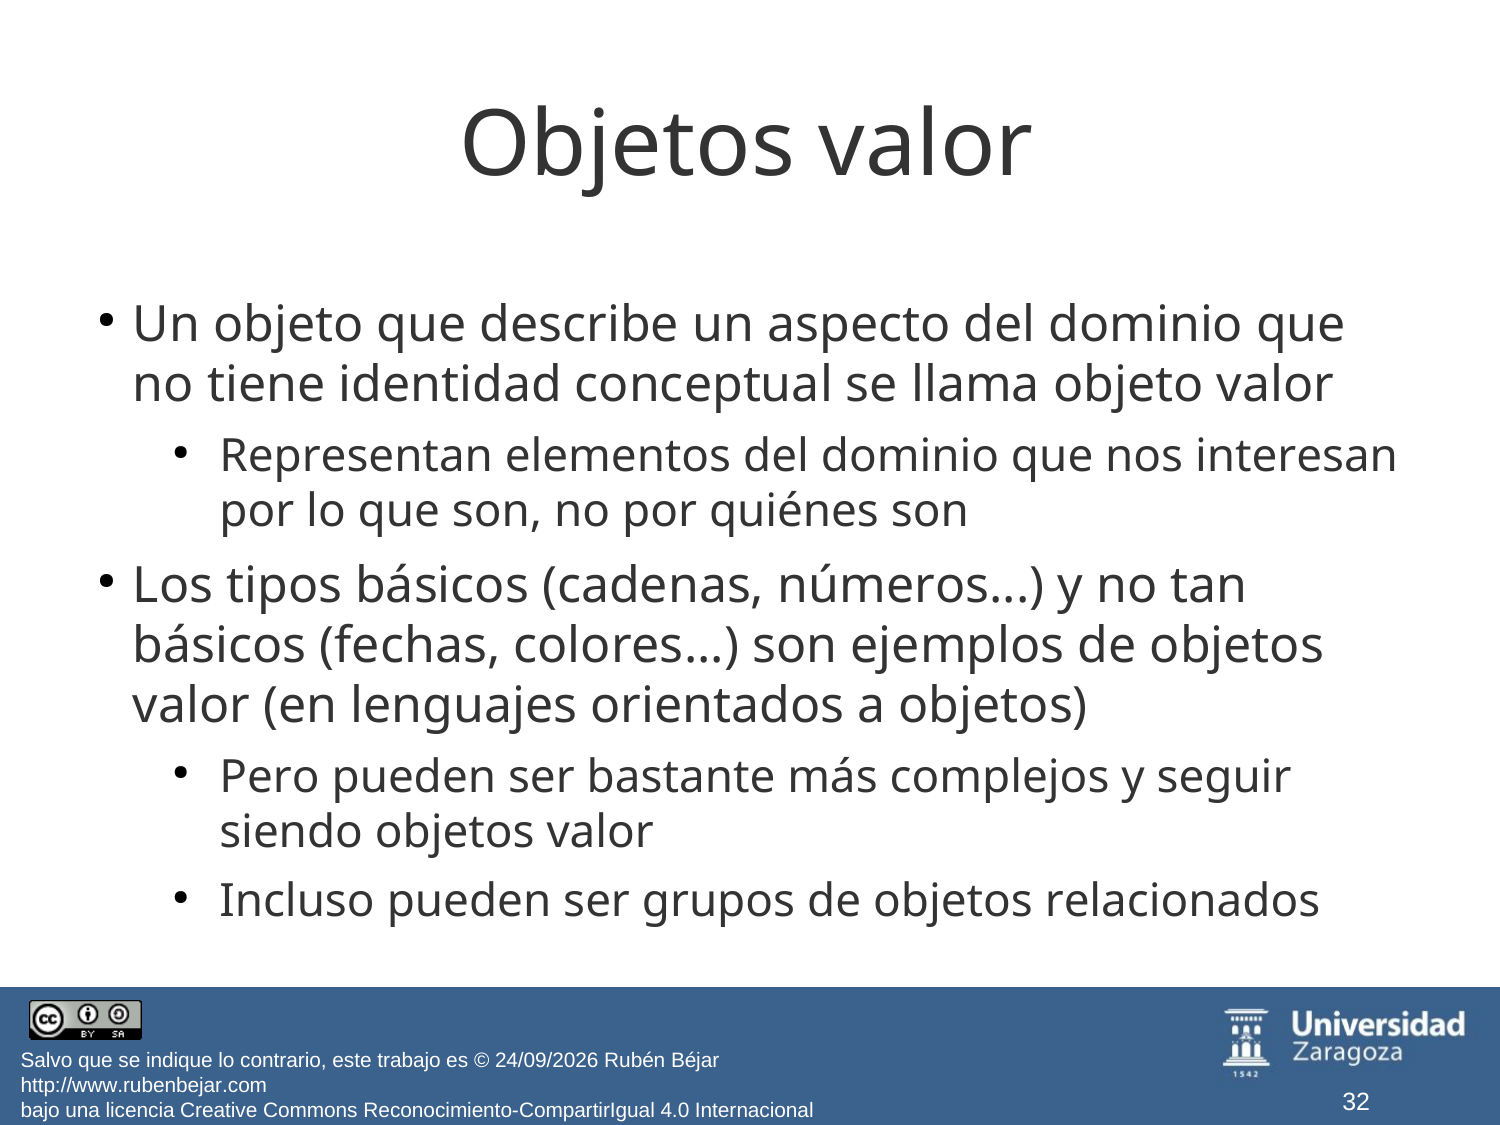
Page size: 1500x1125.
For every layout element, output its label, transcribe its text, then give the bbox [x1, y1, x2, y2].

list Un objeto que describe un aspecto del dominio que no tiene identidad conceptual se llama objeto valor Representan elementos del dominio que nos interesan por lo que son, no por quiénes son Los tipos básicos (cadenas, números...) y no tan básicos (fechas, colores...) son ejemplos de objetos valor (en lenguajes orientados a objetos) Pero pueden ser bastante más complejos y seguir siendo objetos valor Incluso pueden ser grupos de objetos relacionados [82, 283, 1418, 957]
title Objetos valor [74, 21, 1420, 257]
picture [0, 987, 1500, 1125]
